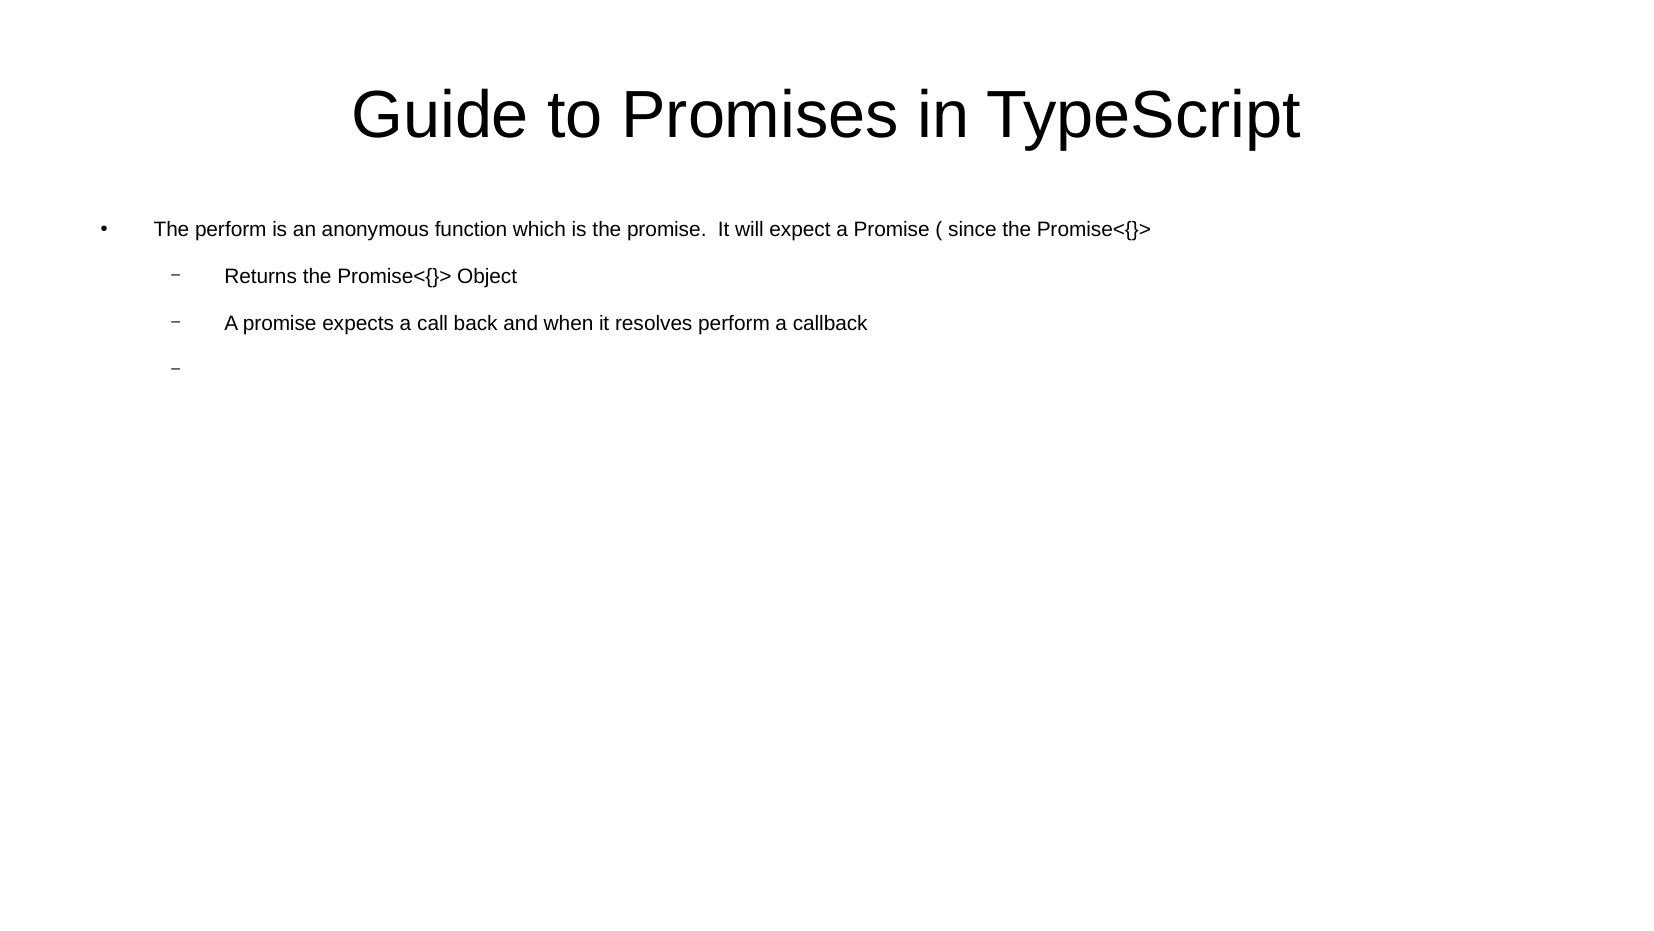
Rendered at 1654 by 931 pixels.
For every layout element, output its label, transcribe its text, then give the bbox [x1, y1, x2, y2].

title Guide to Promises in TypeScript [82, 37, 1571, 193]
list The perform is an anonymous function which is the promise. It will expect a Promise ( since the Promise<{}> Returns the Promise<{}> Object A promise expects a call back and when it resolves perform a callback [82, 217, 1576, 901]
